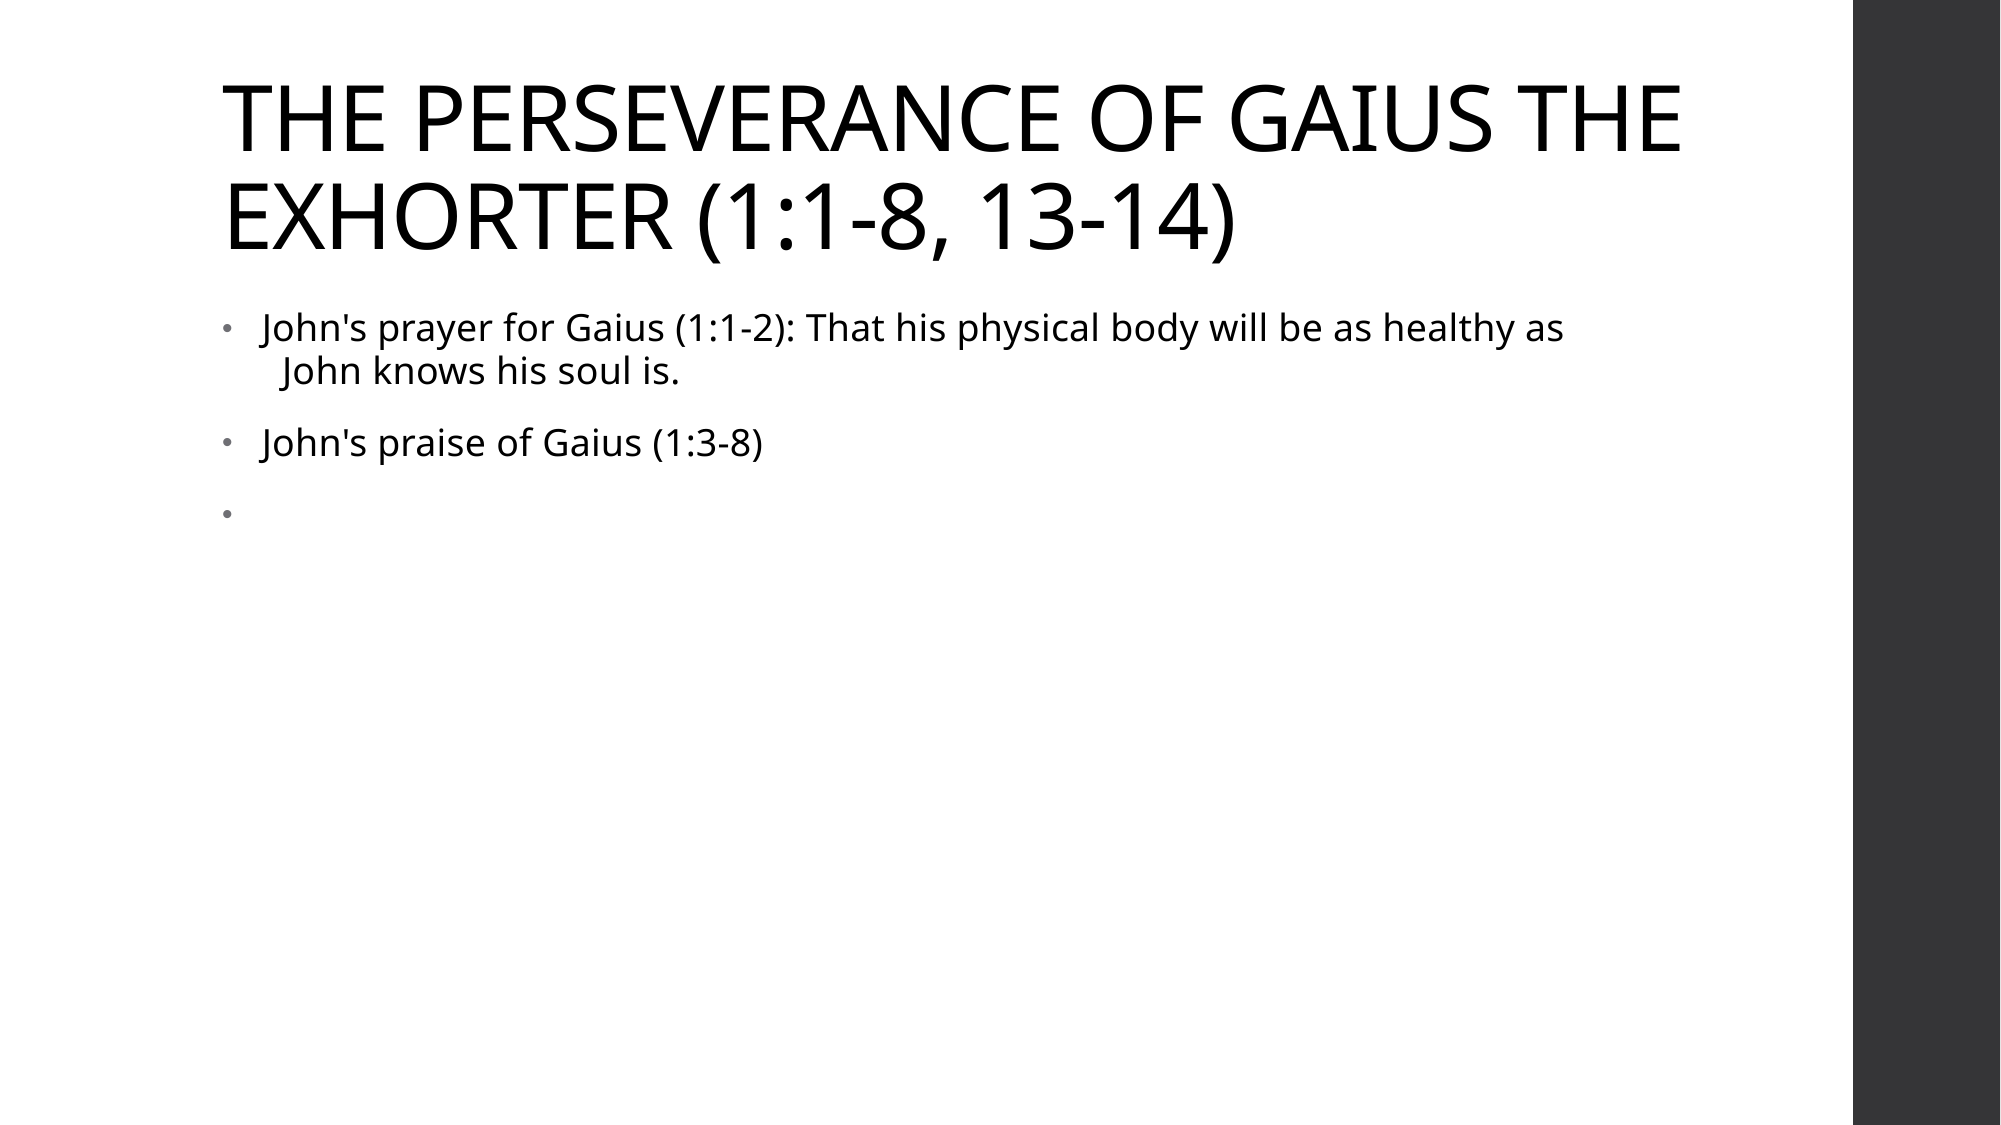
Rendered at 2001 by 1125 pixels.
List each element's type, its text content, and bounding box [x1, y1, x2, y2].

list John's prayer for Gaius (1:1-2): That his physical body will be as healthy as John knows his soul is. John's praise of Gaius (1:3-8) [206, 299, 1617, 1014]
title THE PERSEVERANCE OF GAIUS THE EXHORTER (1:1-8, 13-14) [206, 60, 1797, 278]
